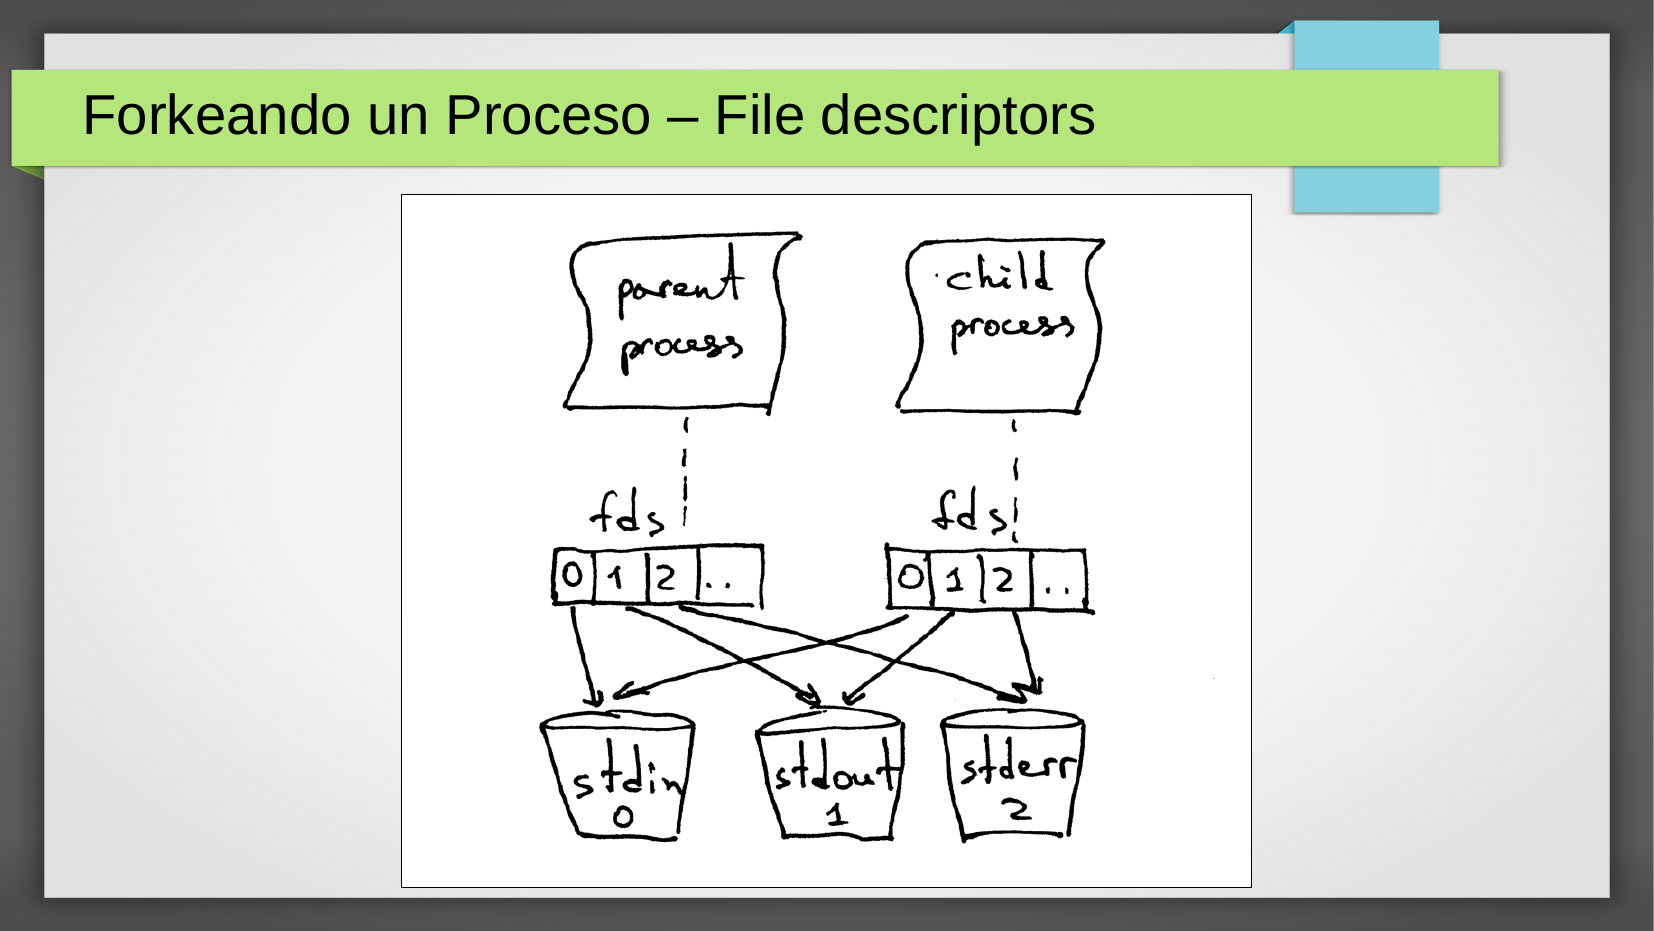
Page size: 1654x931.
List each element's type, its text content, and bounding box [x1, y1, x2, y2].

picture [0, 0, 1654, 931]
title Forkeando un Proceso – File descriptors [82, 70, 1264, 160]
